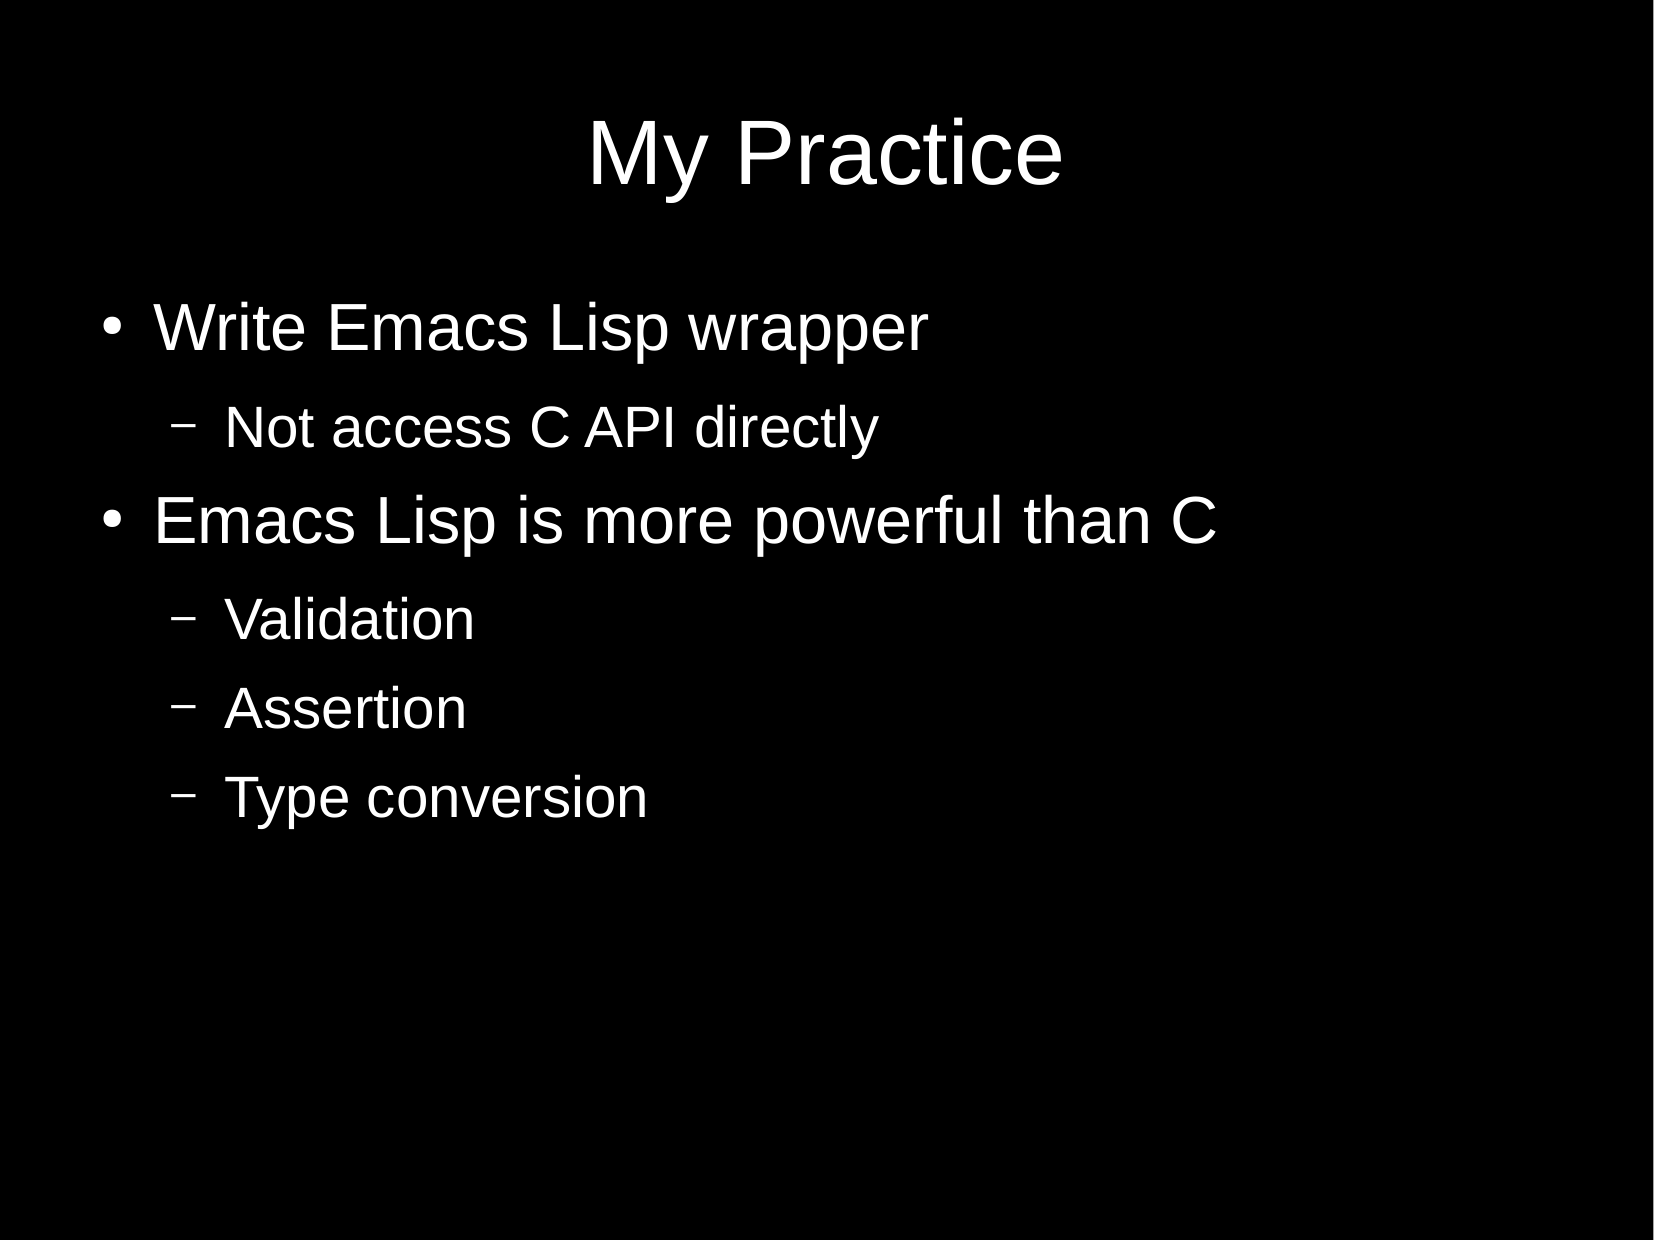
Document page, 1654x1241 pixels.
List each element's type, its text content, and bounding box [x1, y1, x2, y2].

list Write Emacs Lisp wrapper Not access C API directly Emacs Lisp is more powerful than C Validation Assertion Type conversion [82, 290, 1571, 1010]
title My Practice [82, 49, 1571, 257]
